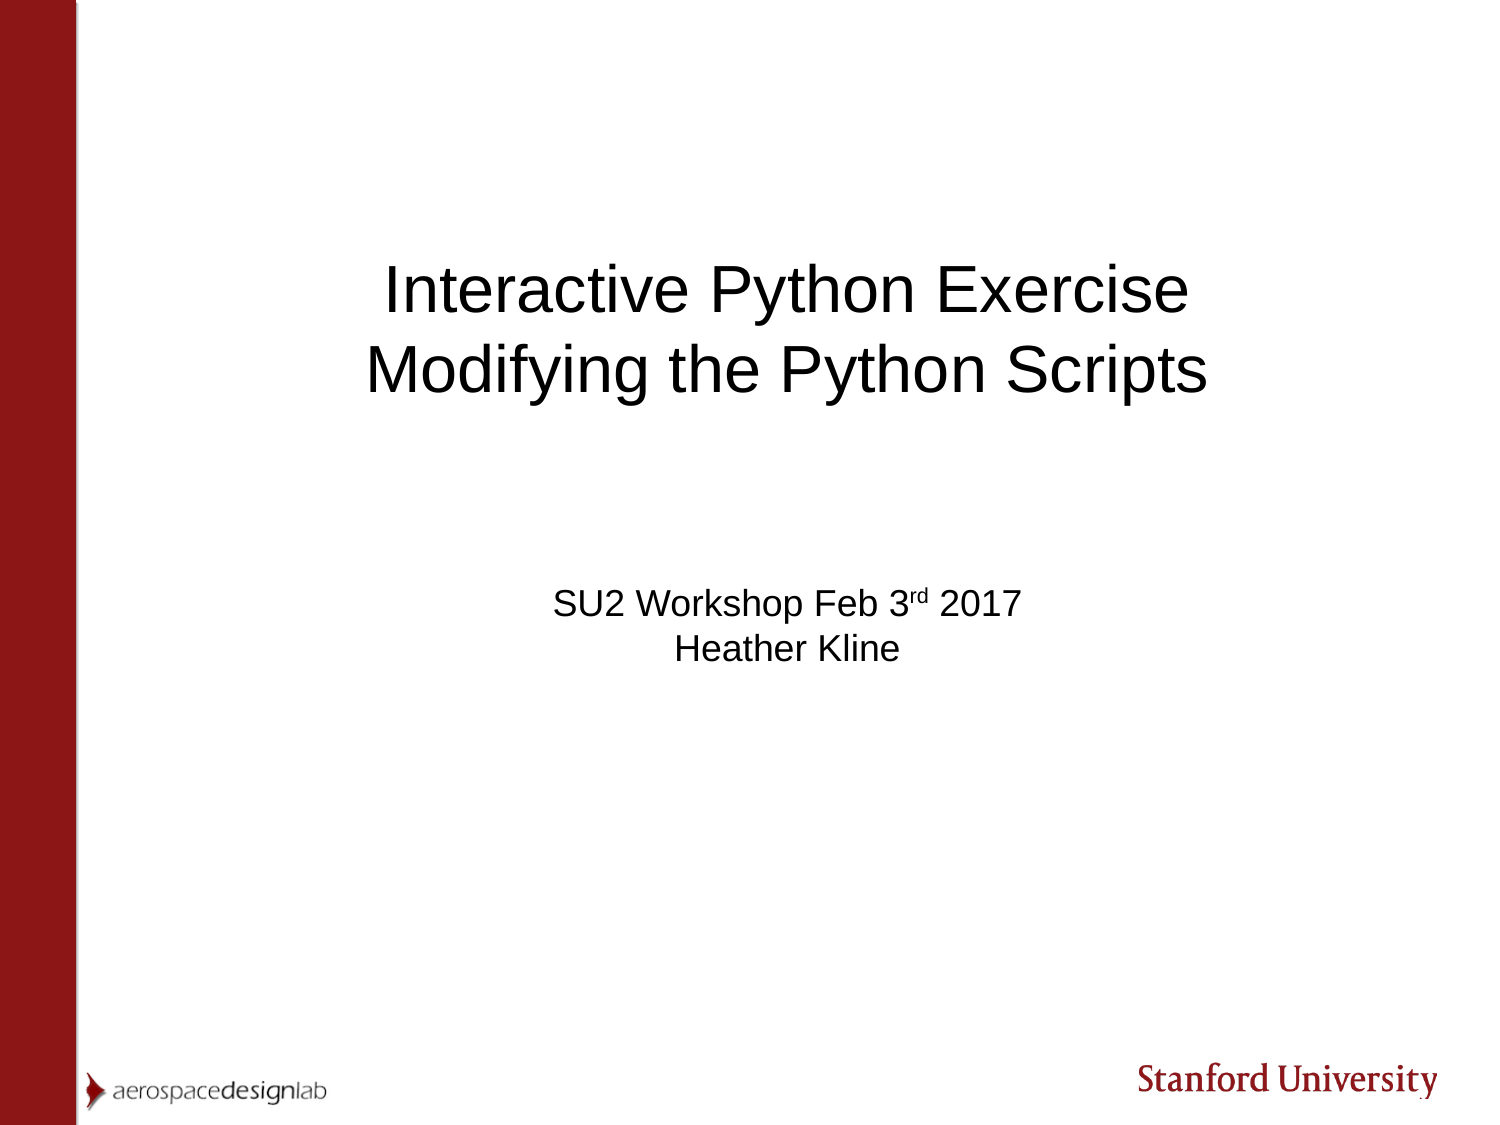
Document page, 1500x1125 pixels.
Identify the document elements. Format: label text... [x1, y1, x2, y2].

text_box Interactive Python Exercise Modifying the Python Scripts [155, 78, 1420, 574]
picture [82, 1071, 330, 1112]
text_box SU2 Workshop Feb 3rd 2017 Heather Kline [269, 571, 1305, 840]
